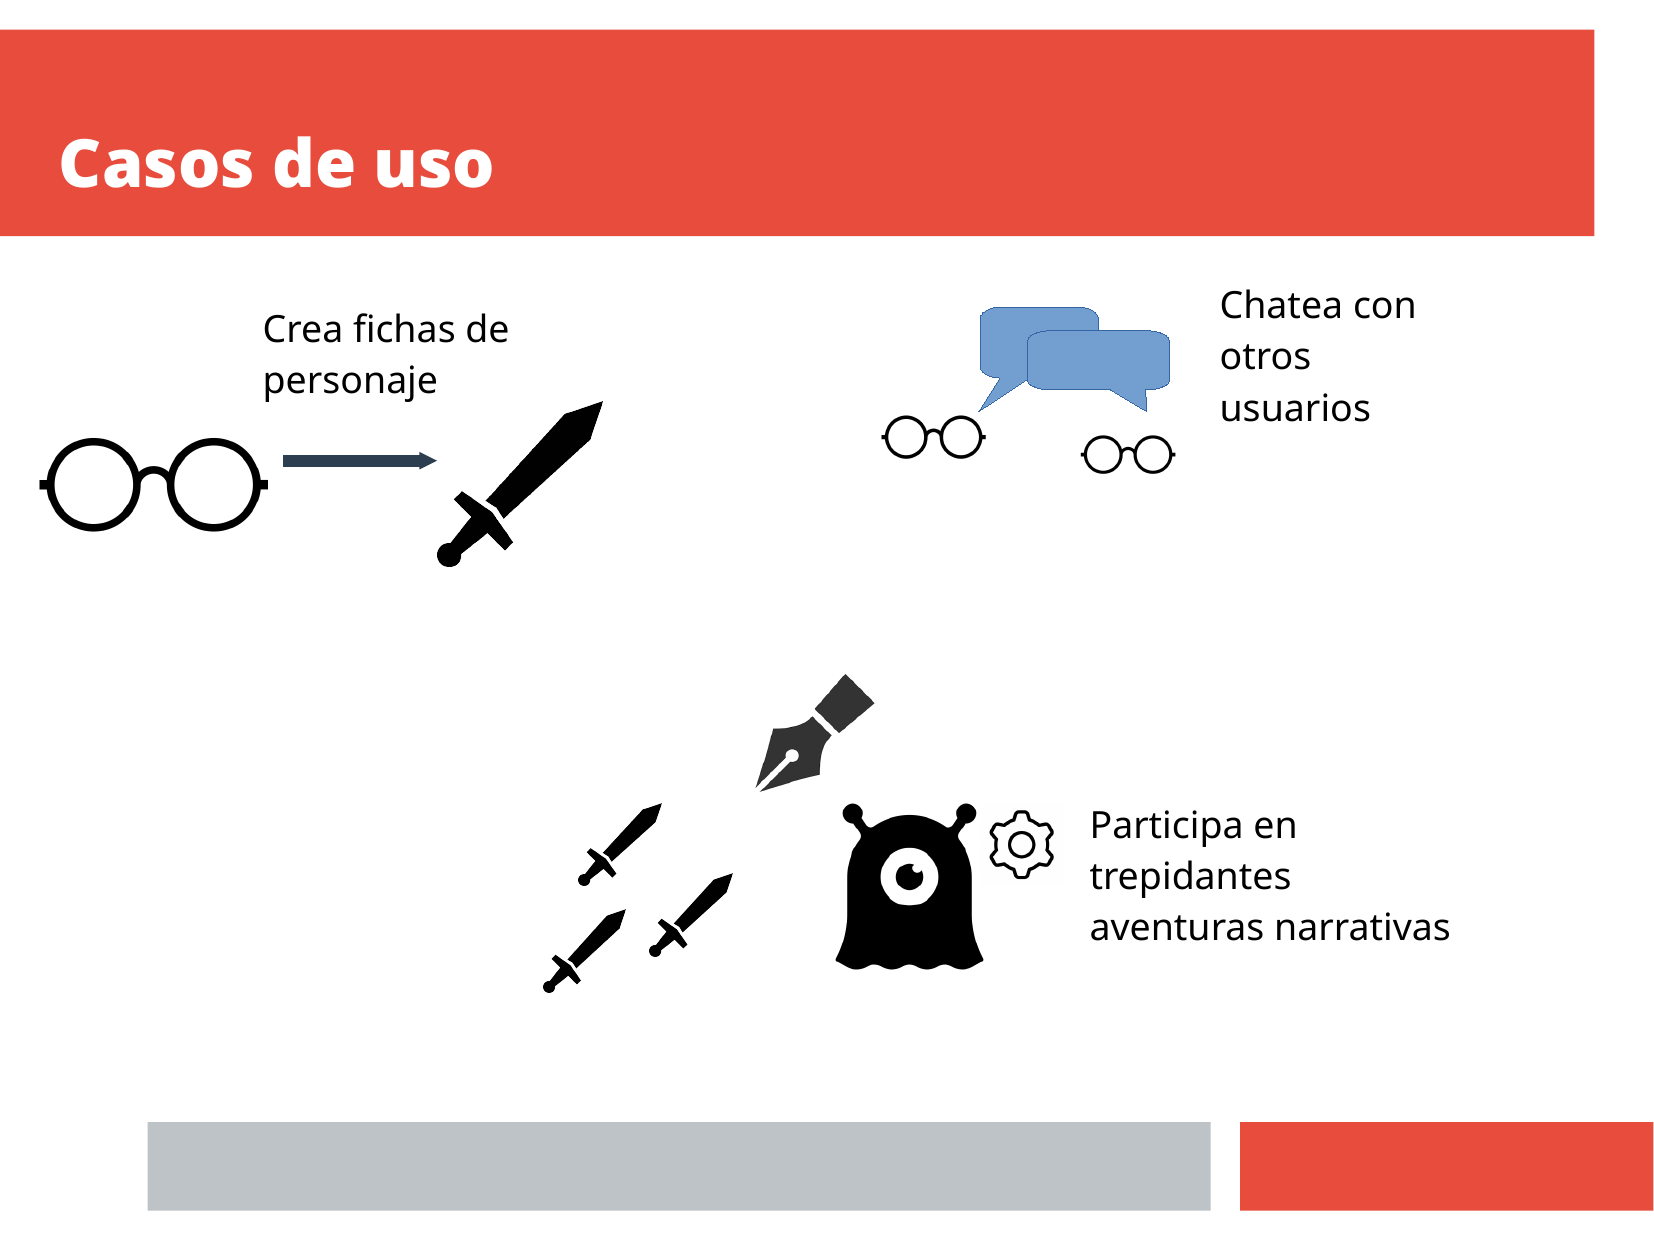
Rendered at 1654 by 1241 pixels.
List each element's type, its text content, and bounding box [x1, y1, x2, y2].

text_box Chatea con otros usuarios [1204, 271, 1465, 429]
text_box Participa en trepidantes aventuras narrativas [1074, 791, 1477, 949]
picture [1074, 401, 1182, 508]
text_box Crea fichas de personaje [248, 295, 615, 405]
picture [543, 909, 626, 993]
picture [578, 803, 733, 957]
text_box [980, 307, 1170, 403]
picture [874, 377, 993, 497]
picture [437, 405, 603, 567]
title Casos de uso [59, 59, 1595, 207]
picture [23, 354, 284, 615]
picture [755, 673, 1063, 981]
